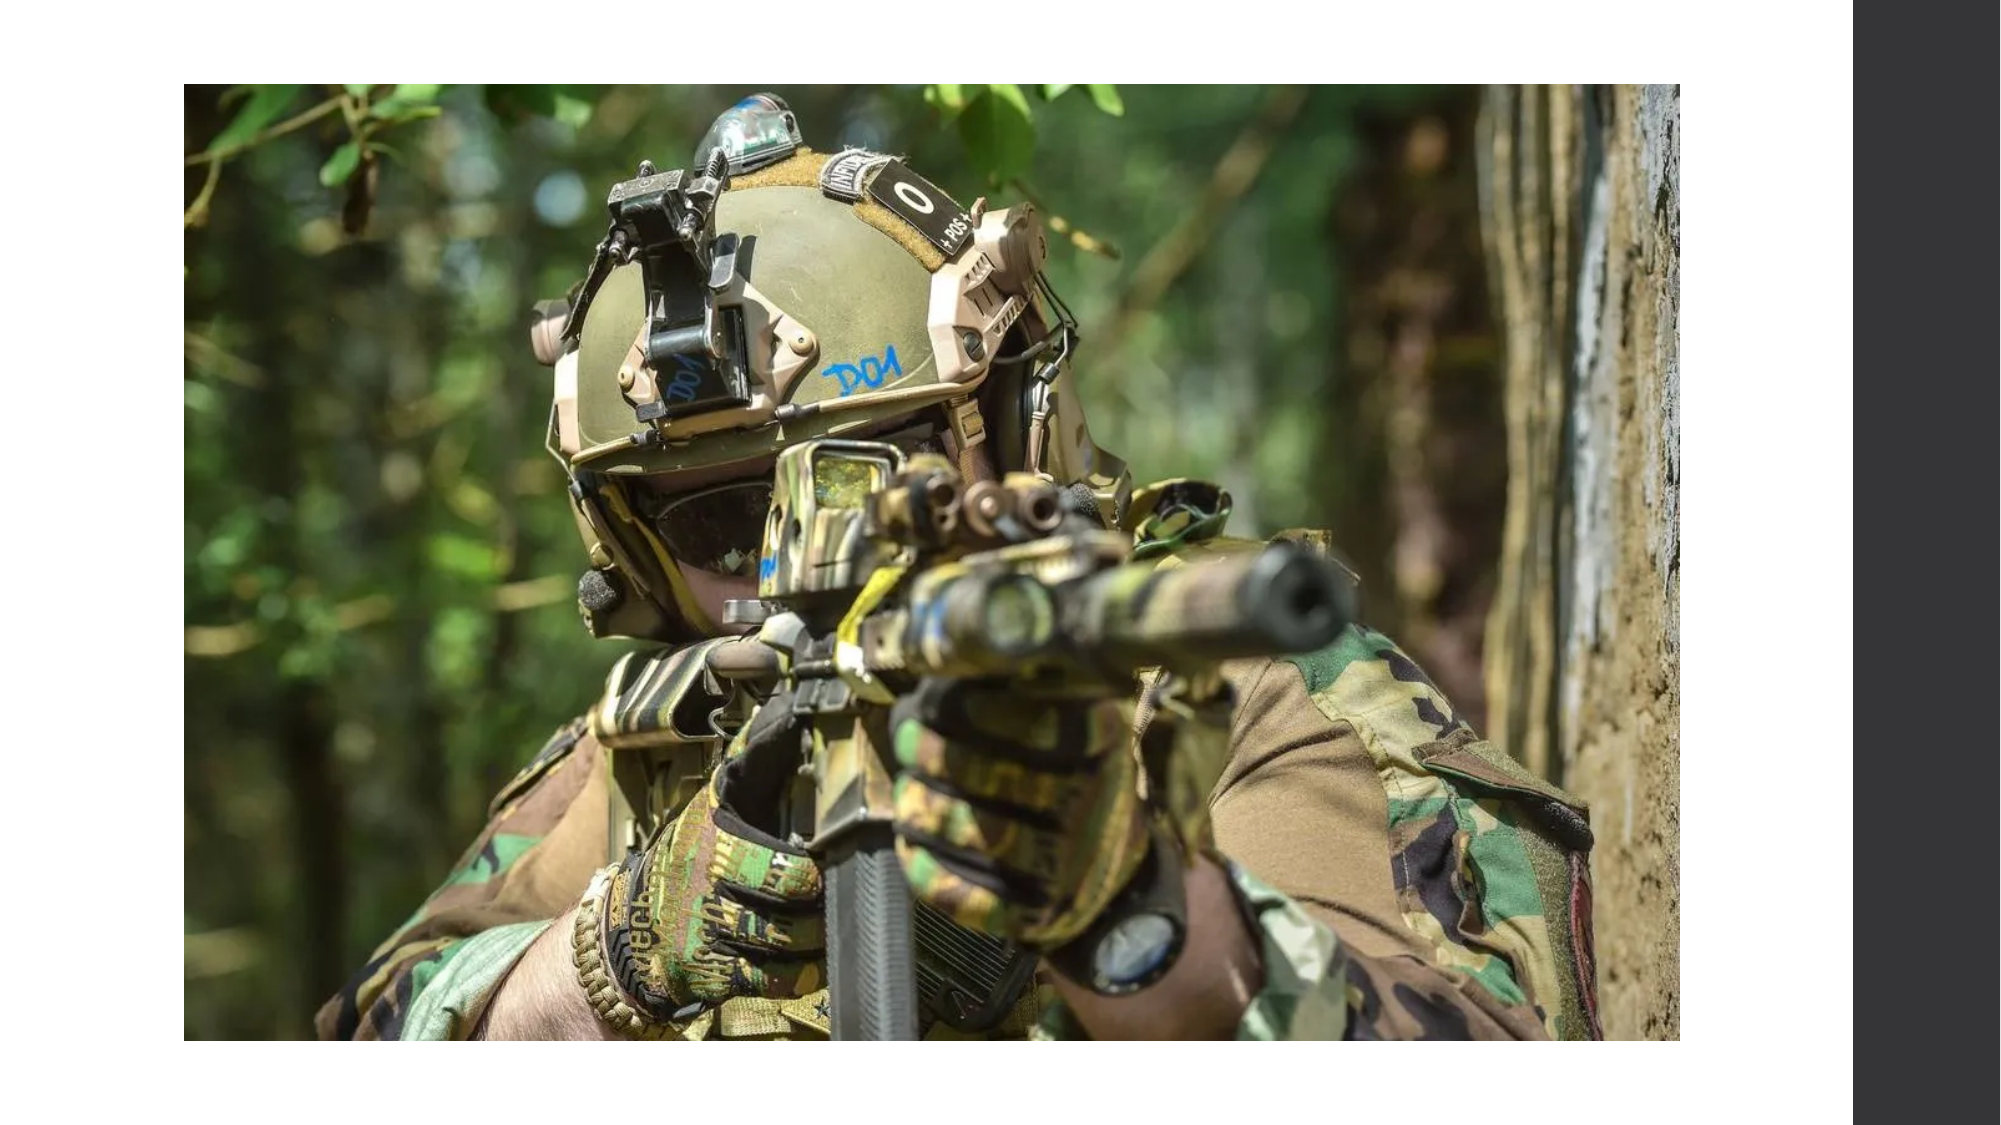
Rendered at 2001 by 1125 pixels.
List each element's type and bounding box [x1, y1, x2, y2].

picture [184, 84, 1680, 1041]
